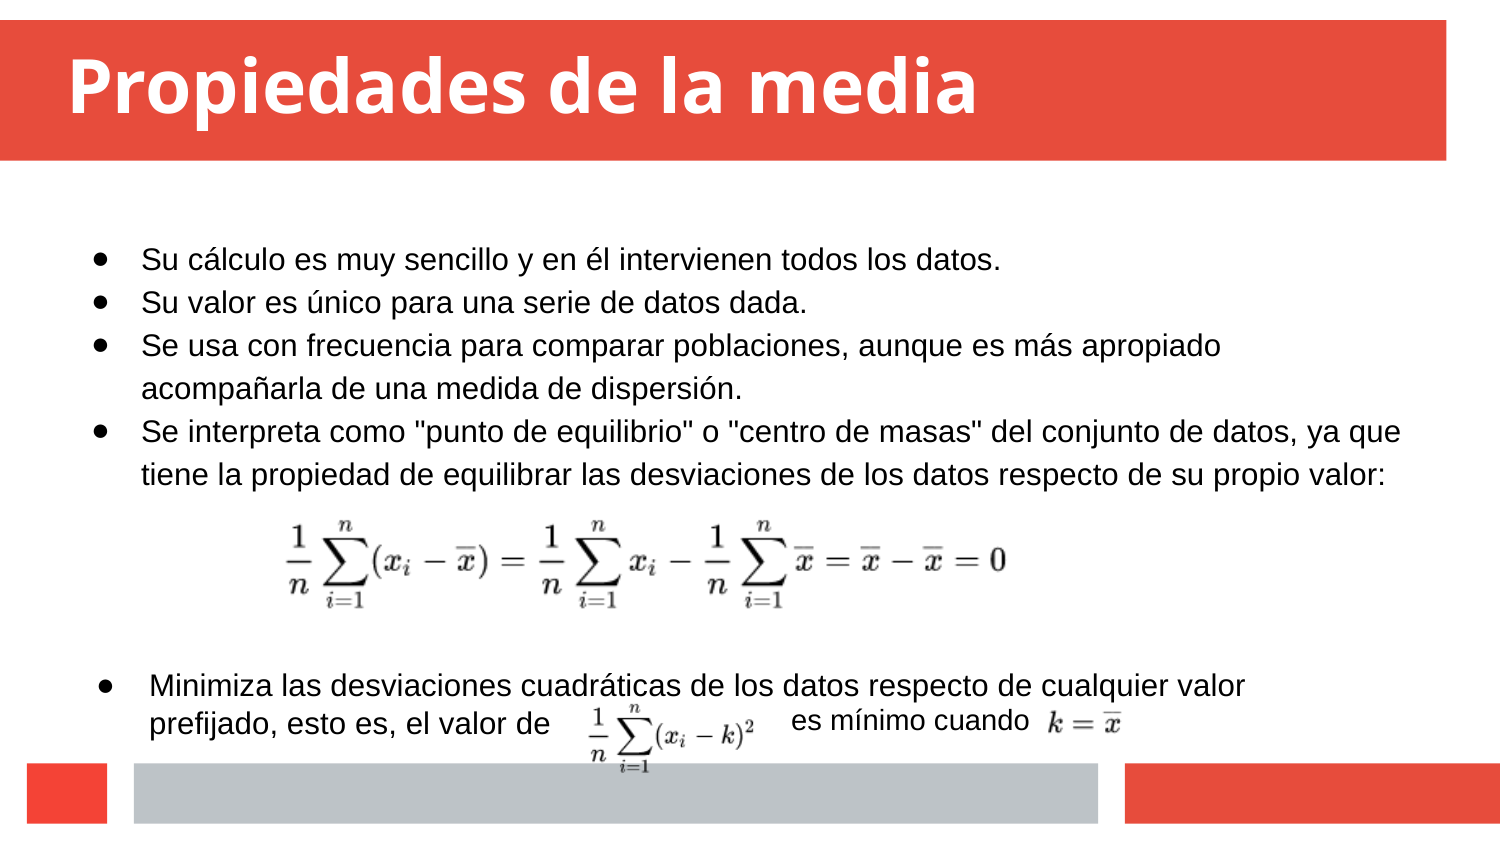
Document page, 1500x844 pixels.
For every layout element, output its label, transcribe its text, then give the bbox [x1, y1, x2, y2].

text_box es mínimo cuando [776, 686, 1320, 829]
picture [586, 699, 757, 778]
title Propiedades de la media [53, 40, 1447, 141]
subtitle Su cálculo es muy sencillo y en él intervienen todos los datos. Su valor es único para una serie de datos dada. Se usa con frecuencia para comparar poblaciones, aunque es más apropiado acompañarla de una medida de dispersión. Se interpreta como "punto de equilibrio" o "centro de masas" del conjunto de datos, ya que tiene la propiedad de equilibrar las desviaciones de los datos respecto de su propio valor: [53, 220, 1420, 639]
text_box Minimiza las desviaciones cuadráticas de los datos respecto de cualquier valor prefijado, esto es, el valor de [59, 650, 1370, 741]
picture [283, 514, 1007, 615]
picture [1047, 706, 1123, 737]
